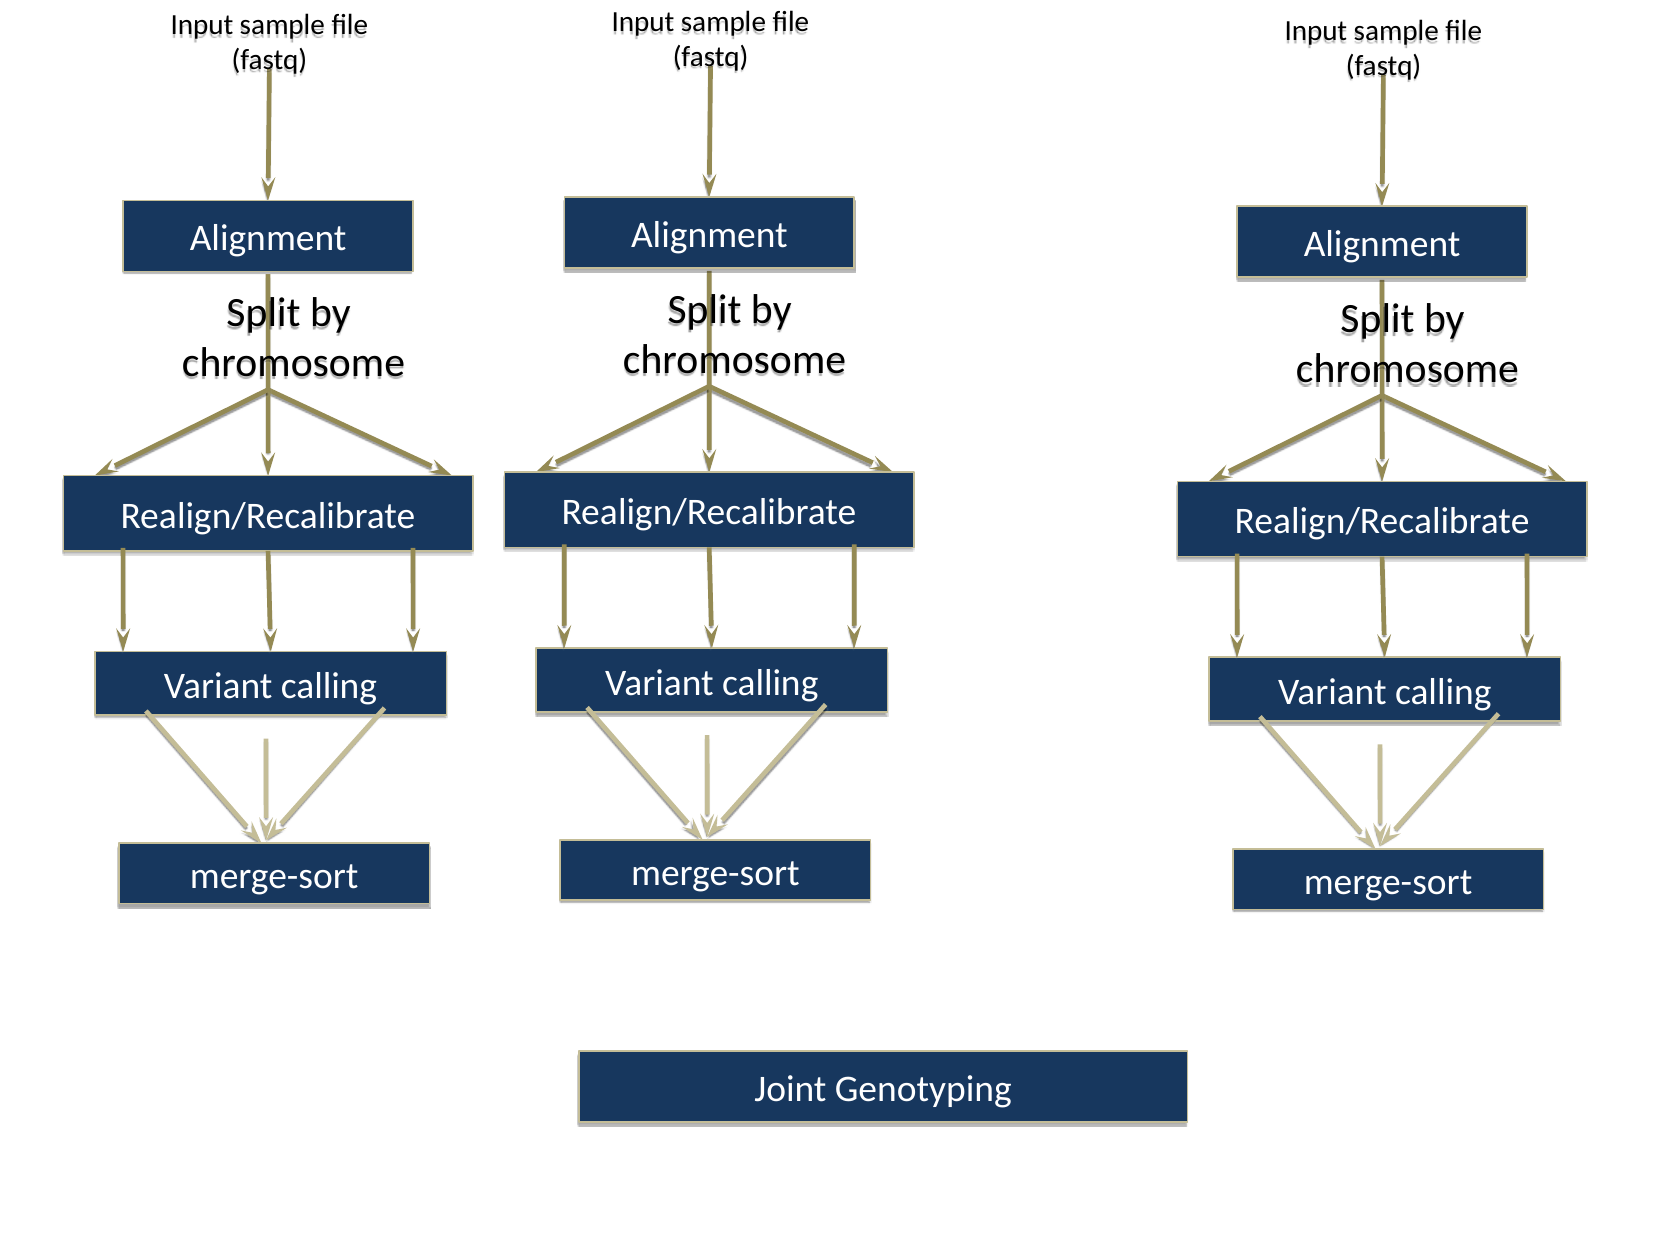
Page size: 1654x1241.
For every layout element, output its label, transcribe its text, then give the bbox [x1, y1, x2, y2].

text_box Realign/Recalibrate [1177, 481, 1587, 557]
text_box merge-sort [118, 843, 430, 904]
text_box merge-sort [559, 839, 871, 901]
text_box Variant calling [94, 651, 447, 716]
text_box Input sample file (fastq) [1255, 17, 1512, 75]
text_box Split by chromosome [43, 266, 544, 354]
text_box Input sample file (fastq) [141, 11, 398, 70]
text_box merge-sort [1232, 848, 1544, 910]
text_box Alignment [1237, 206, 1528, 278]
text_box Alignment [564, 197, 855, 268]
text_box Alignment [123, 200, 414, 272]
text_box Variant calling [1208, 657, 1561, 721]
text_box Realign/Recalibrate [63, 475, 473, 551]
text_box Split by chromosome [484, 262, 985, 351]
text_box Realign/Recalibrate [504, 472, 914, 548]
text_box Input sample file (fastq) [582, 8, 839, 66]
text_box Variant calling [536, 648, 888, 712]
text_box Split by chromosome [1157, 272, 1654, 360]
text_box Joint Genotyping [578, 1051, 1188, 1122]
